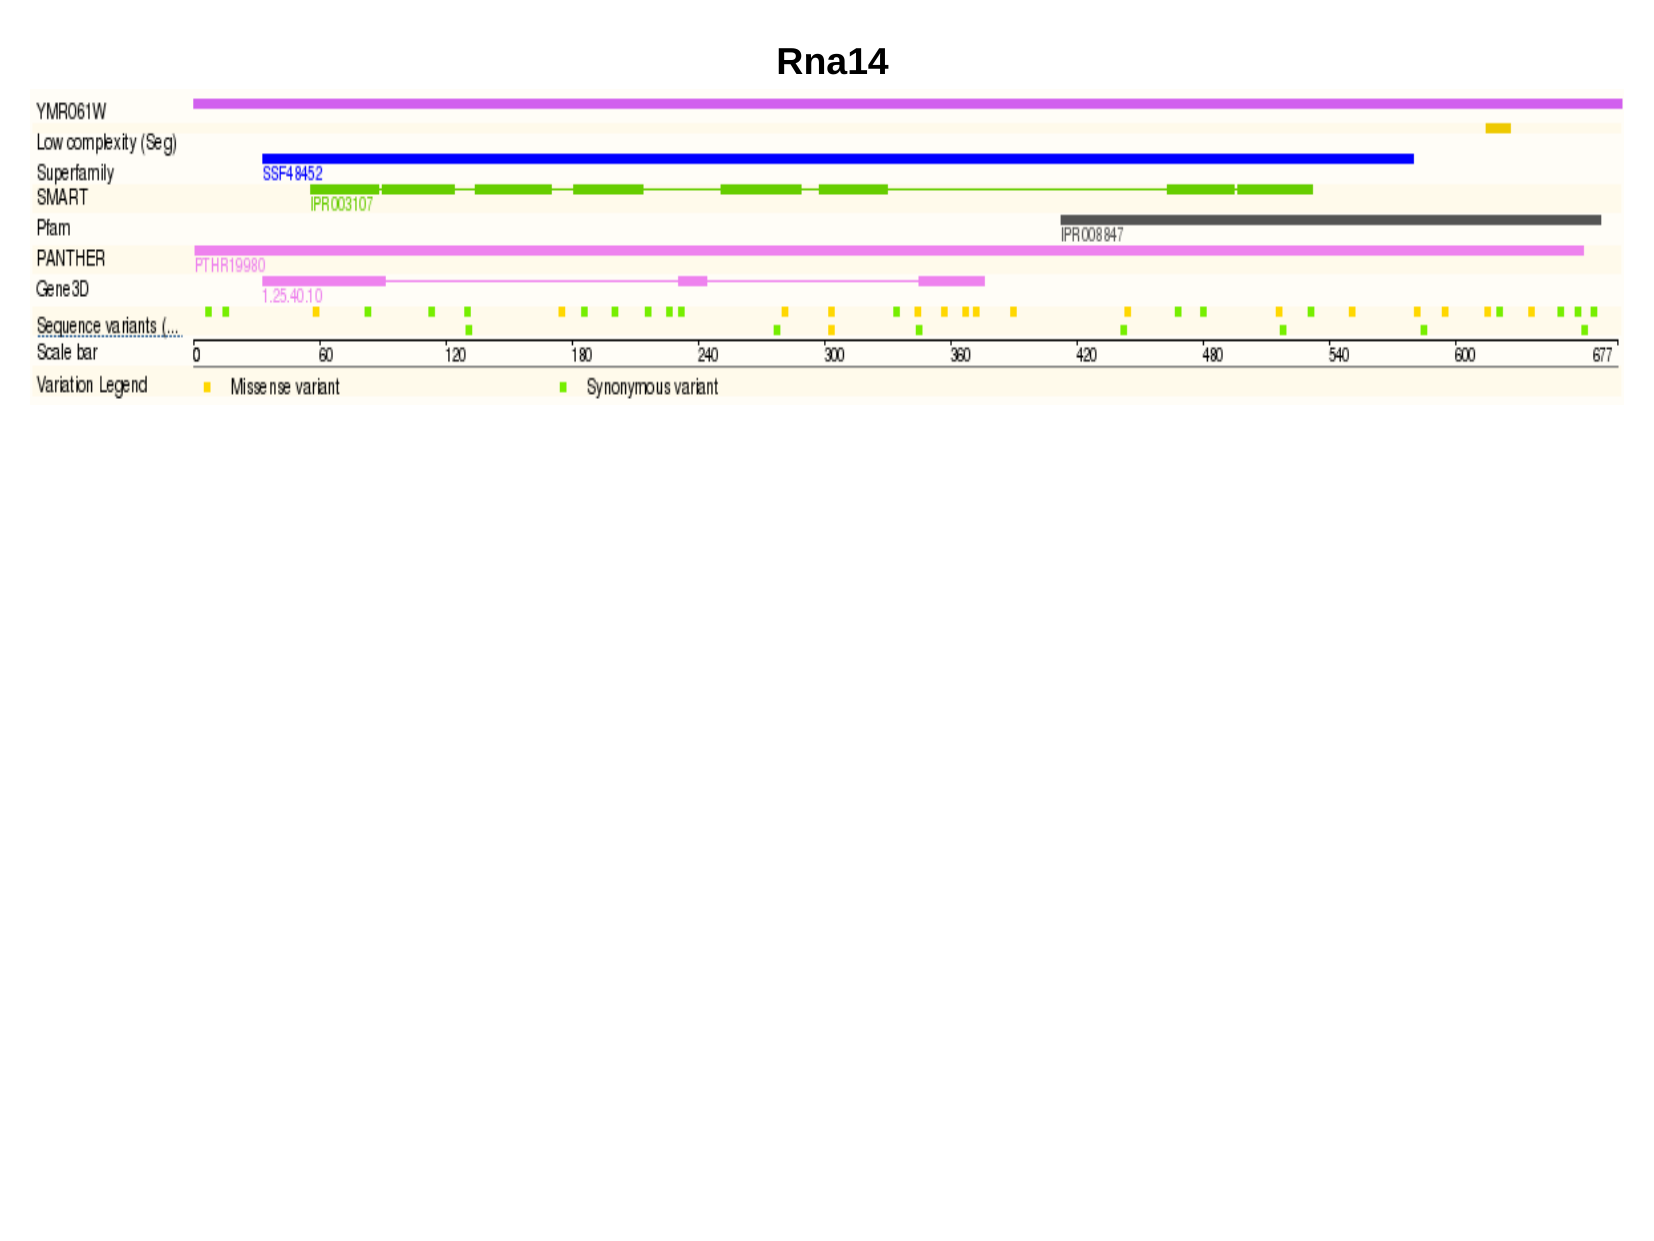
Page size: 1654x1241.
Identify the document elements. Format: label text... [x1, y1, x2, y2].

text_box Rna14 [675, 33, 991, 89]
picture [30, 89, 1624, 406]
